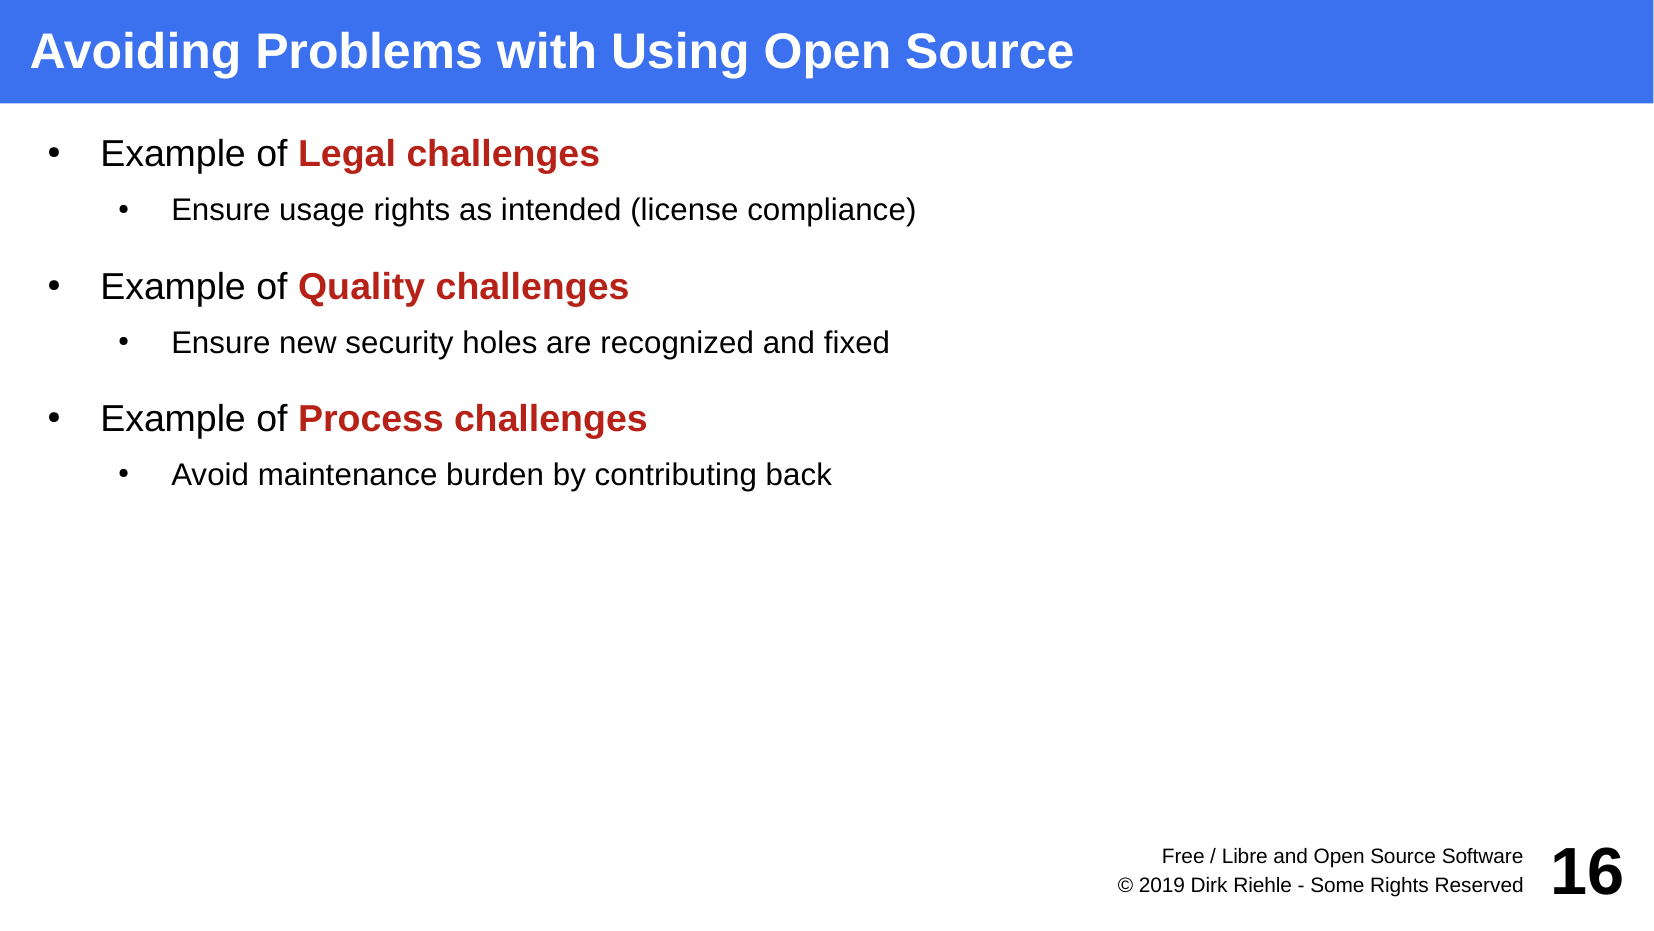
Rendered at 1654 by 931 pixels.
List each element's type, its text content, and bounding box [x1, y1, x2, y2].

list Example of Legal challenges Ensure usage rights as intended (license compliance) Example of Quality challenges Ensure new security holes are recognized and fixed Example of Process challenges Avoid maintenance burden by contributing back [29, 132, 1625, 813]
title Avoiding Problems with Using Open Source [0, 0, 1654, 104]
